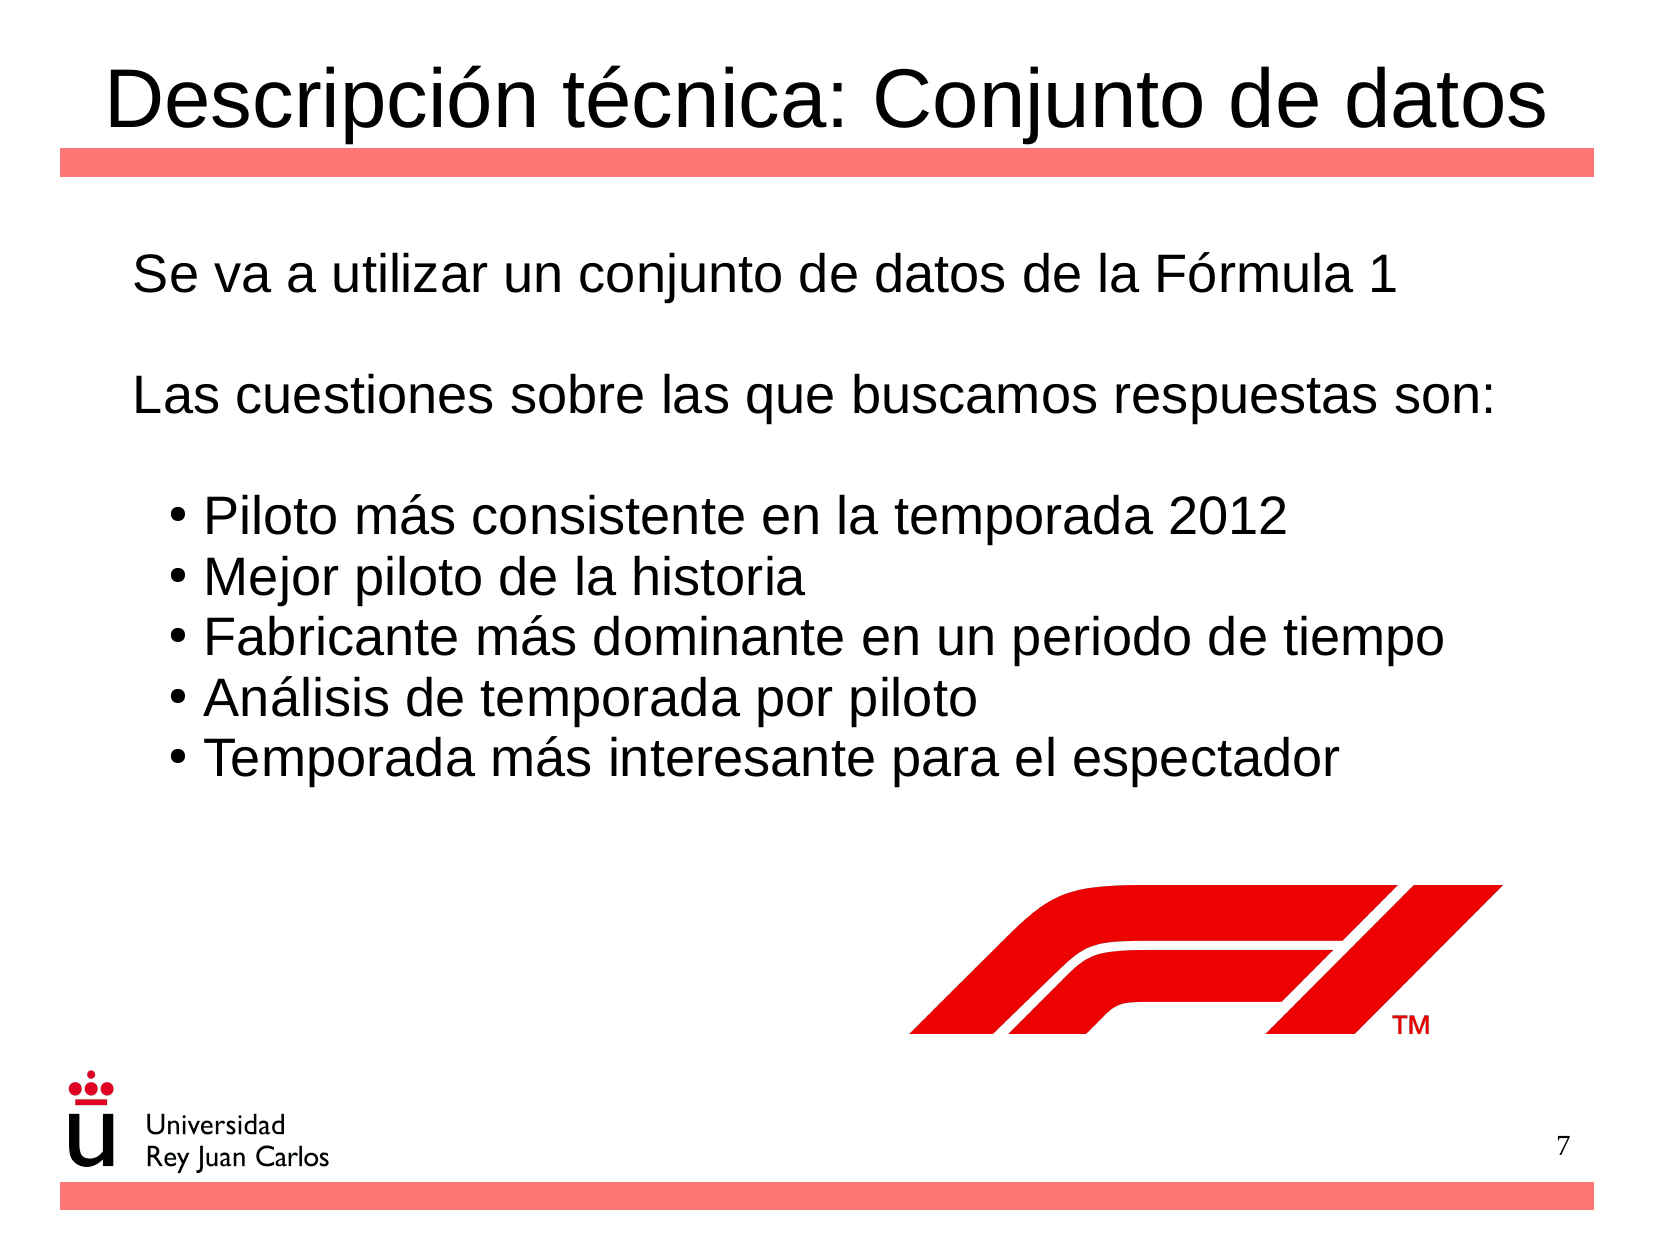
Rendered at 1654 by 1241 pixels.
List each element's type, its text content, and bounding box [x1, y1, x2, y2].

title Descripción técnica: Conjunto de datos [82, 49, 1571, 147]
text_box Se va a utilizar un conjunto de datos de la Fórmula 1 Las cuestiones sobre las que buscamos respuestas son: Piloto más consistente en la temporada 2012 Mejor piloto de la historia Fabricante más dominante en un periodo de tiempo Análisis de temporada por piloto Temporada más interesante para el espectador [118, 236, 1536, 796]
text_box [59, 147, 1595, 178]
text_box [59, 1181, 1595, 1211]
picture [909, 885, 1503, 1034]
picture [65, 1045, 331, 1181]
